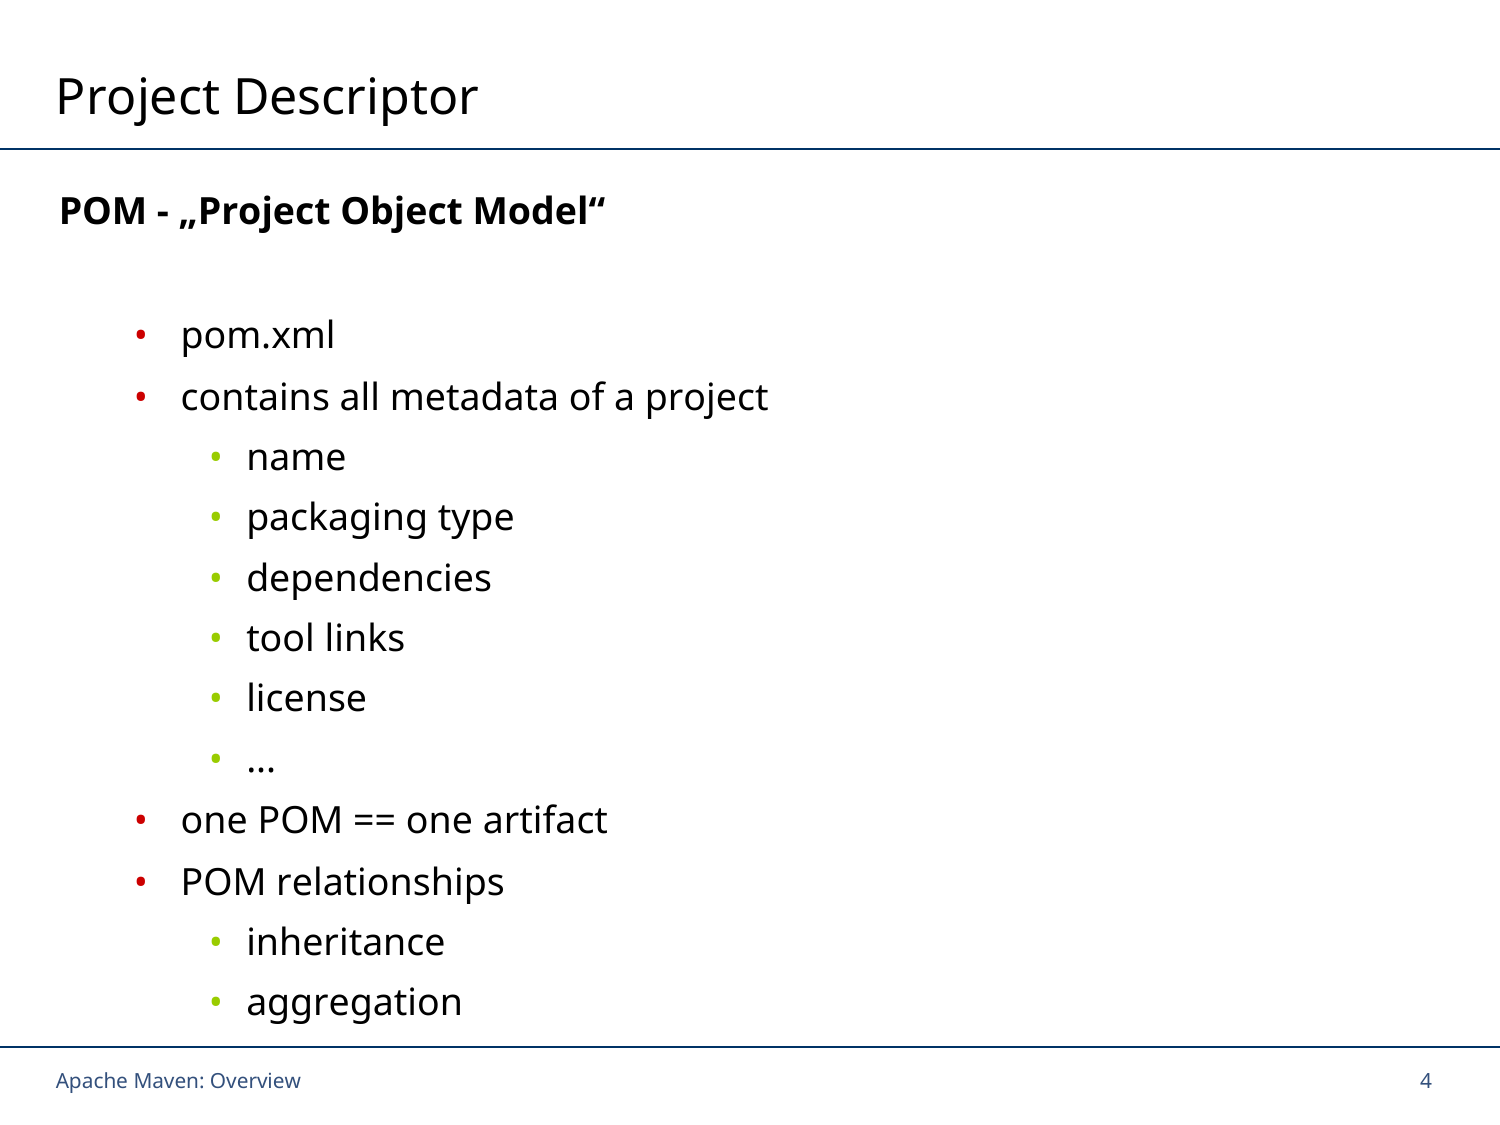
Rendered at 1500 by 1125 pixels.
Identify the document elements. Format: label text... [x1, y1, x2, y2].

title Project Descriptor [41, 0, 1016, 138]
list POM - „Project Object Model“ pom.xml contains all metadata of a project name packaging type dependencies tool links license ... one POM == one artifact POM relationships inheritance aggregation [44, 177, 1450, 1040]
